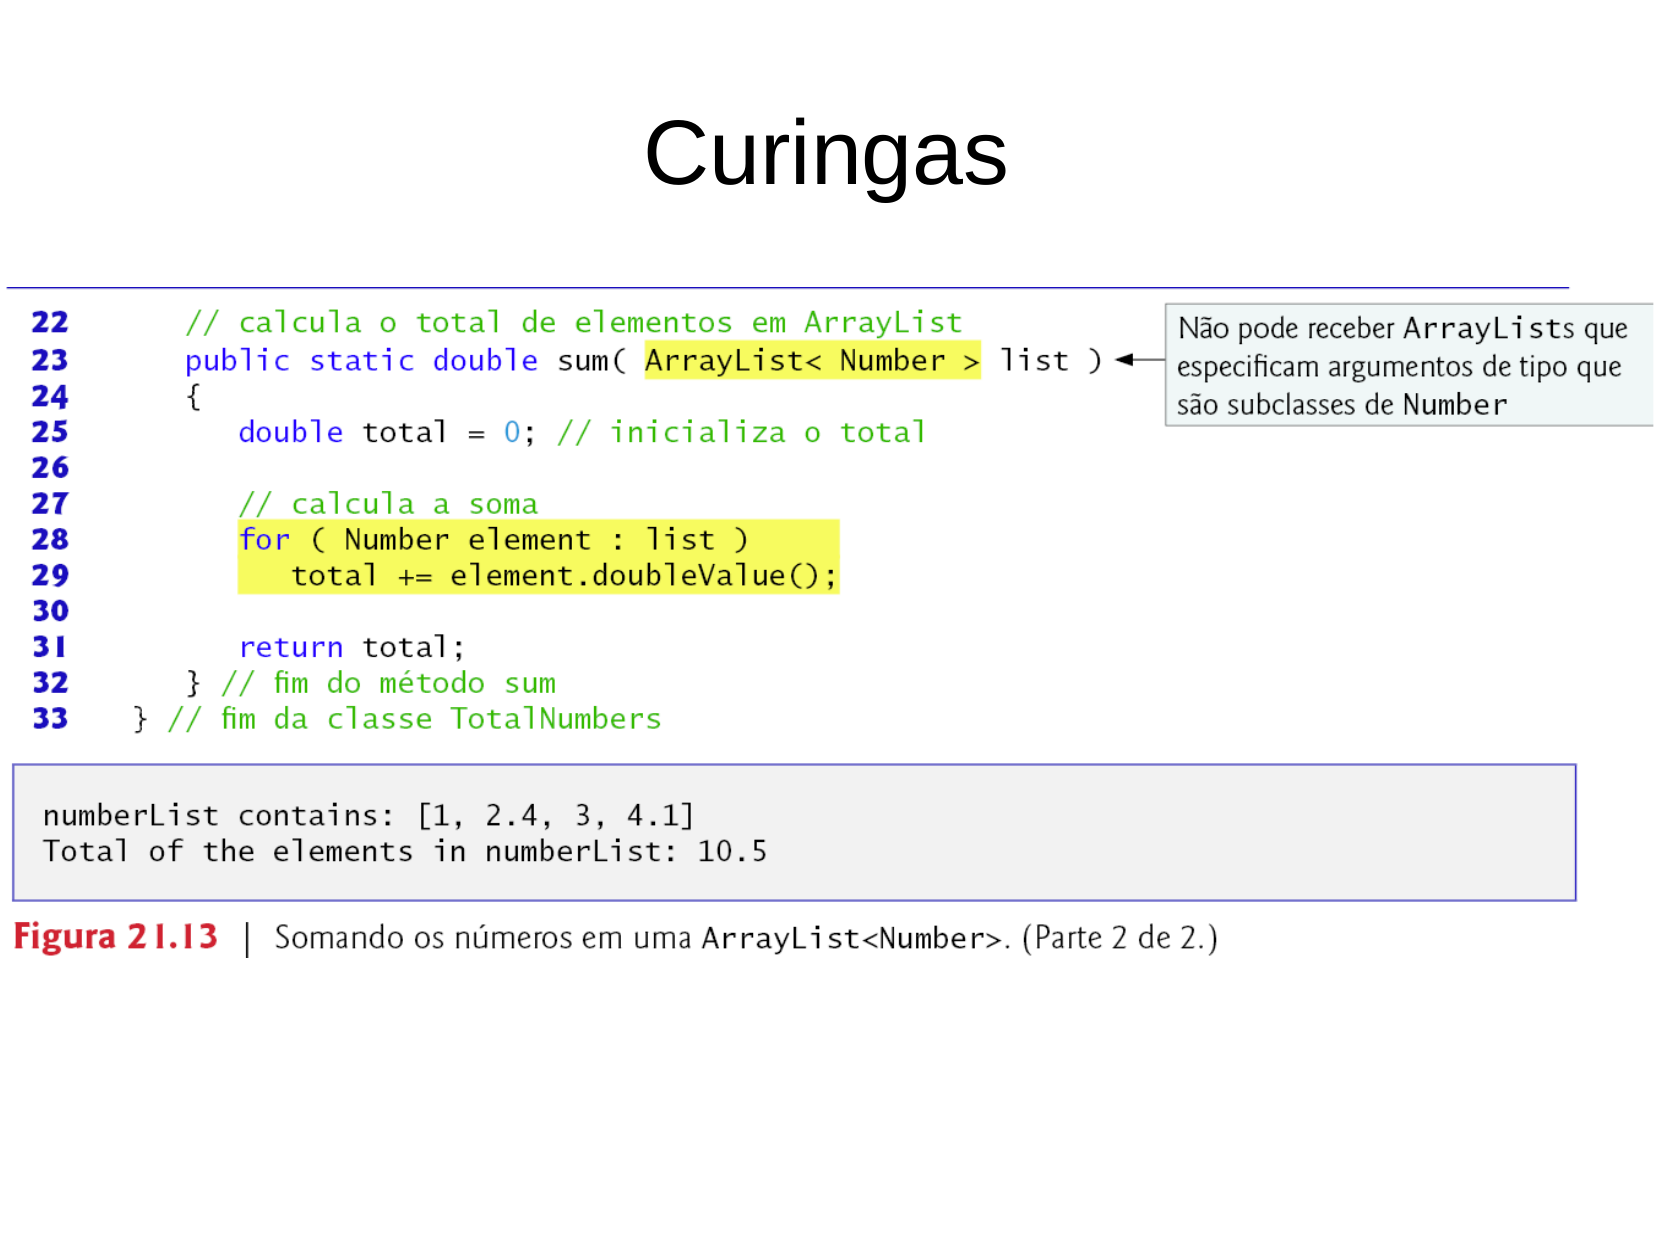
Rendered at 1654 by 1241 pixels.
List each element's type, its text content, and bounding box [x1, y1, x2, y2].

title Curingas [82, 49, 1571, 257]
picture [6, 287, 1654, 958]
